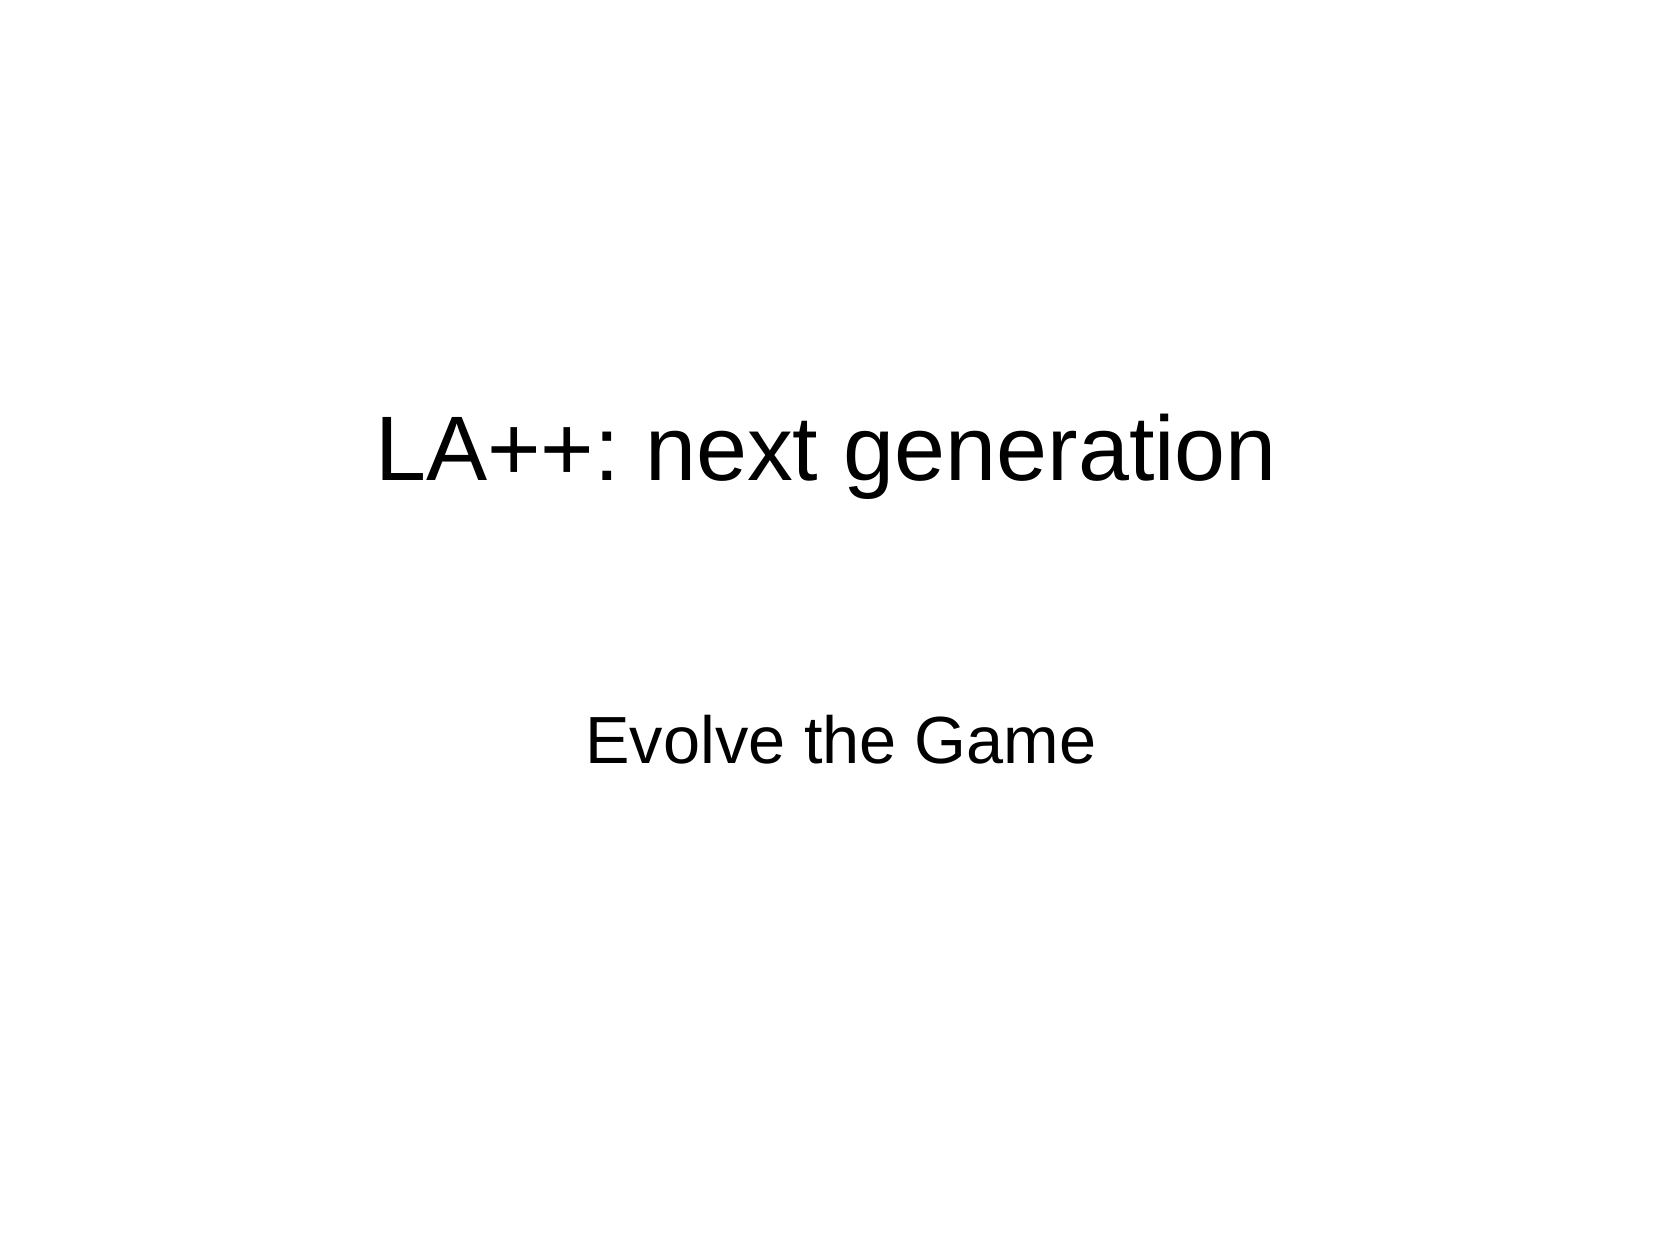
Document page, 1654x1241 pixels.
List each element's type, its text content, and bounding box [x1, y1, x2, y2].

subtitle Evolve the Game [82, 625, 1571, 856]
text_box [0, 58, 1654, 1183]
